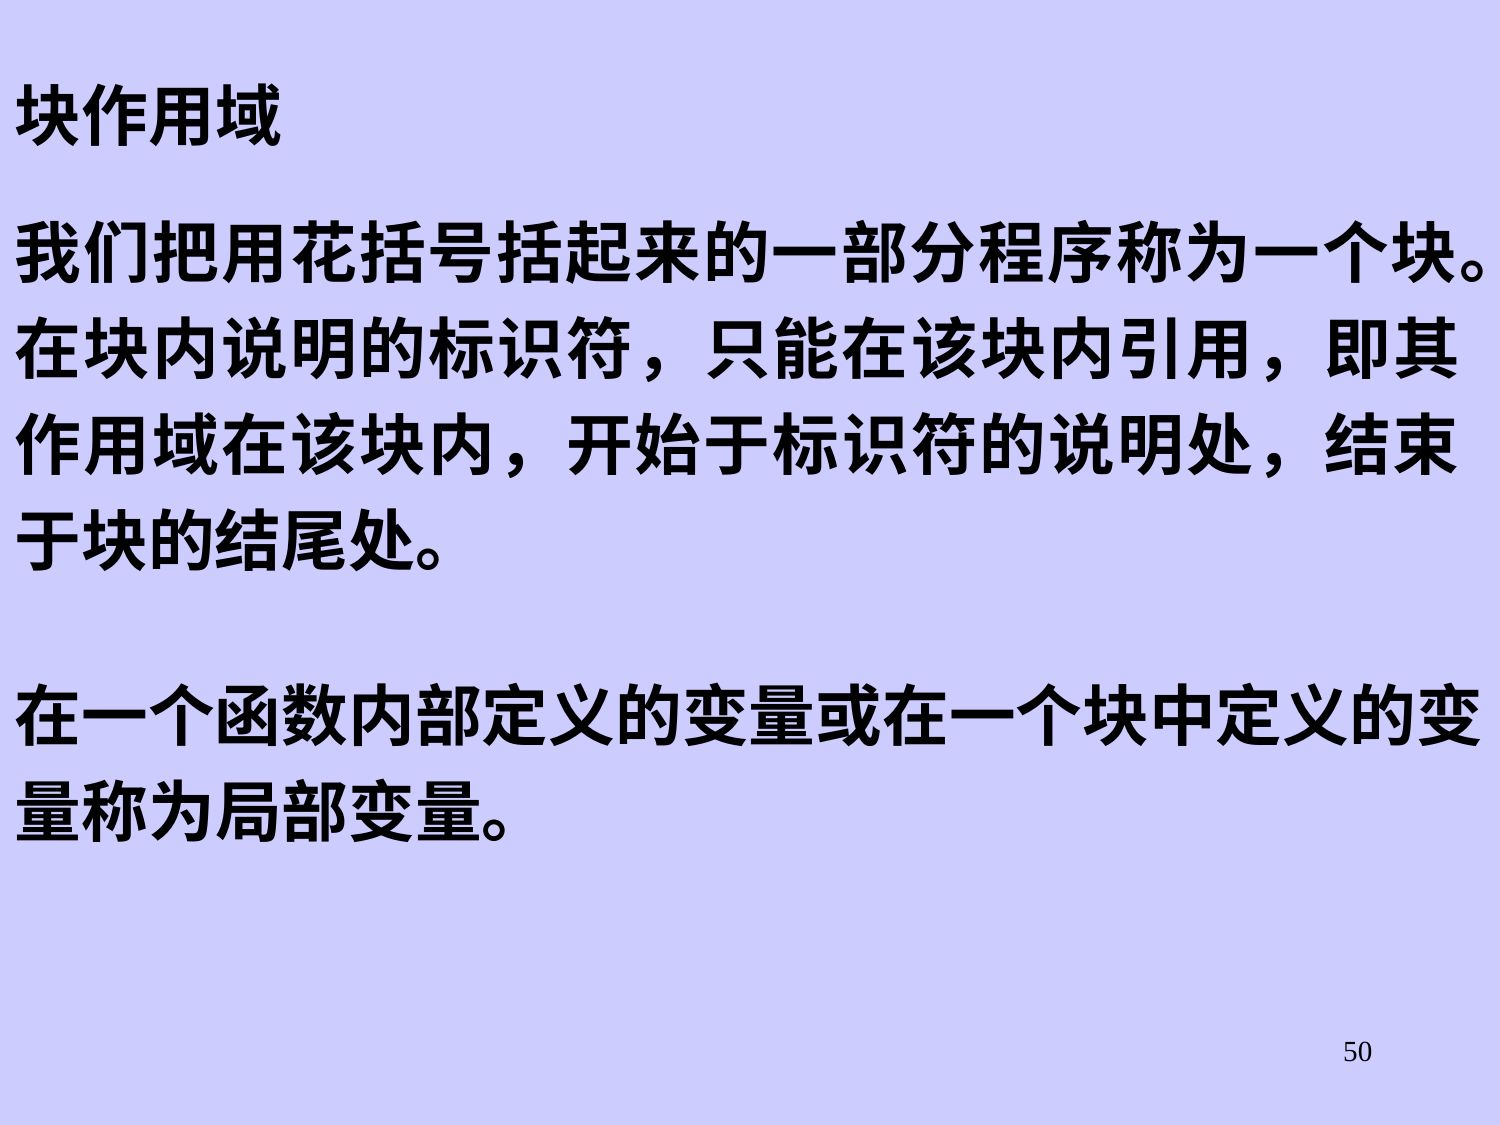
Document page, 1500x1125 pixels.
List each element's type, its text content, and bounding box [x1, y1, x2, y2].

text_box 块作用域 我们把用花括号括起来的一部分程序称为一个块。在块内说明的标识符，只能在该块内引用，即其作用域在该块内，开始于标识符的说明处，结束于块的结尾处。 [0, 49, 1476, 587]
text_box <编号> [1074, 1025, 1388, 1101]
text_box 在一个函数内部定义的变量或在一个块中定义的变量称为局部变量。 [0, 649, 1500, 858]
